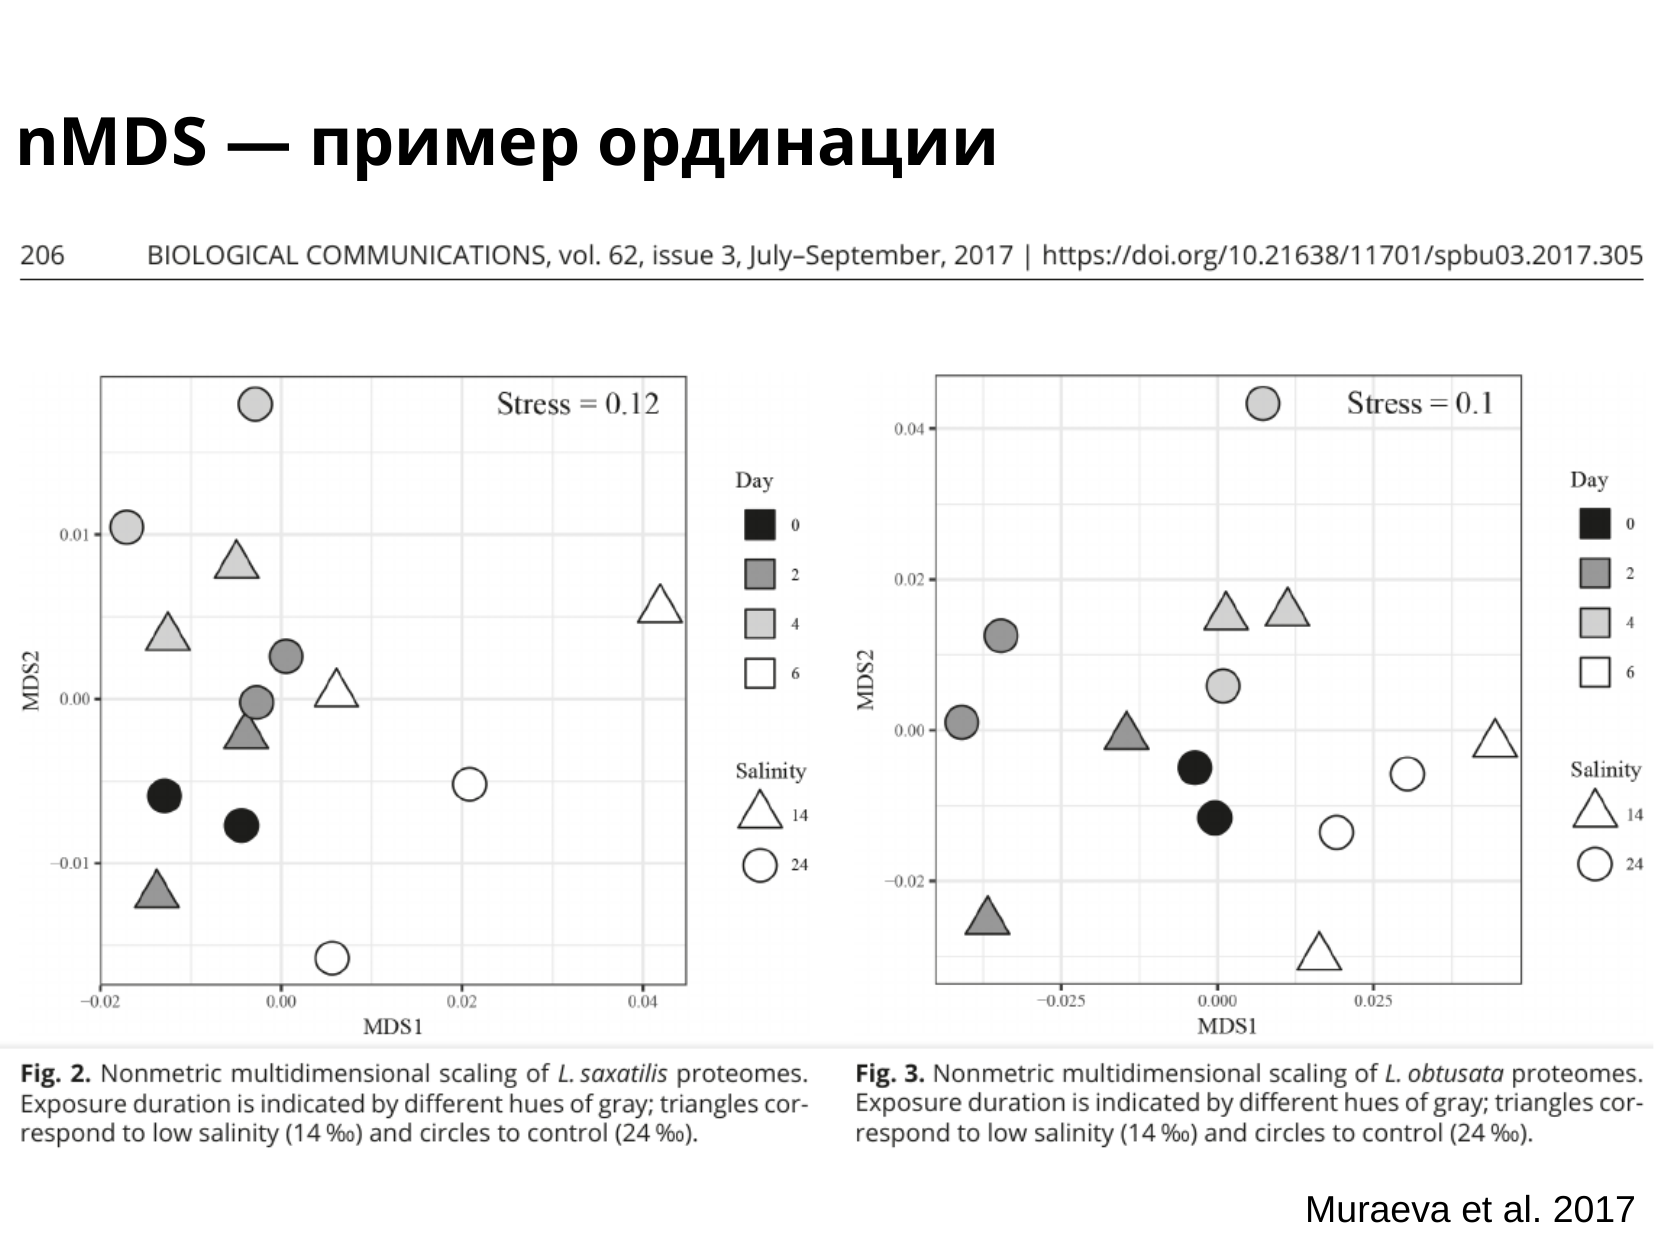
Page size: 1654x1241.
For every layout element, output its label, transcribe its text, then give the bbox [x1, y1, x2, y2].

picture [0, 221, 1654, 1159]
title nMDS — пример ординации [15, 19, 1636, 221]
text_box Muraeva et al. 2017 [1290, 1181, 1651, 1238]
